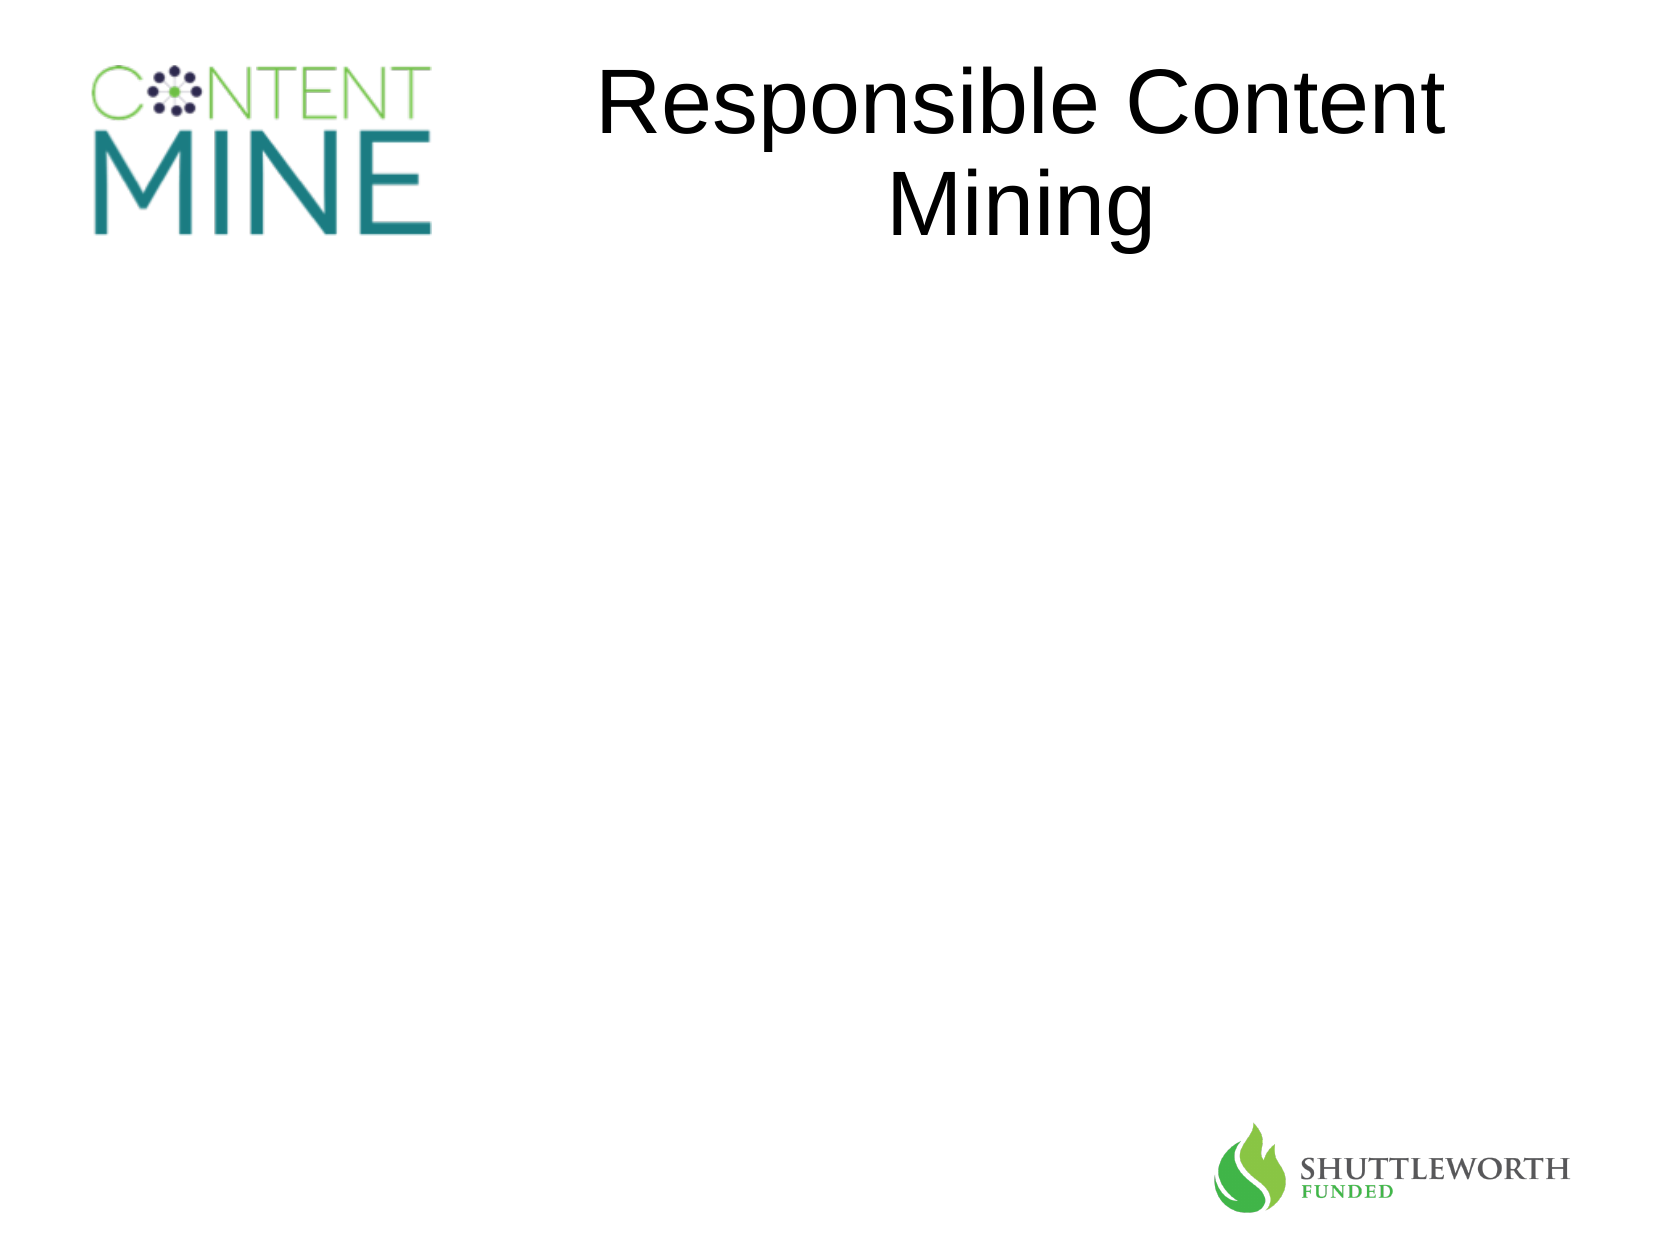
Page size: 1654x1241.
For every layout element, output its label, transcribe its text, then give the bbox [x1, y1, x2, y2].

picture [1200, 1112, 1581, 1222]
title Responsible Content Mining [472, 49, 1571, 257]
picture [91, 64, 432, 236]
